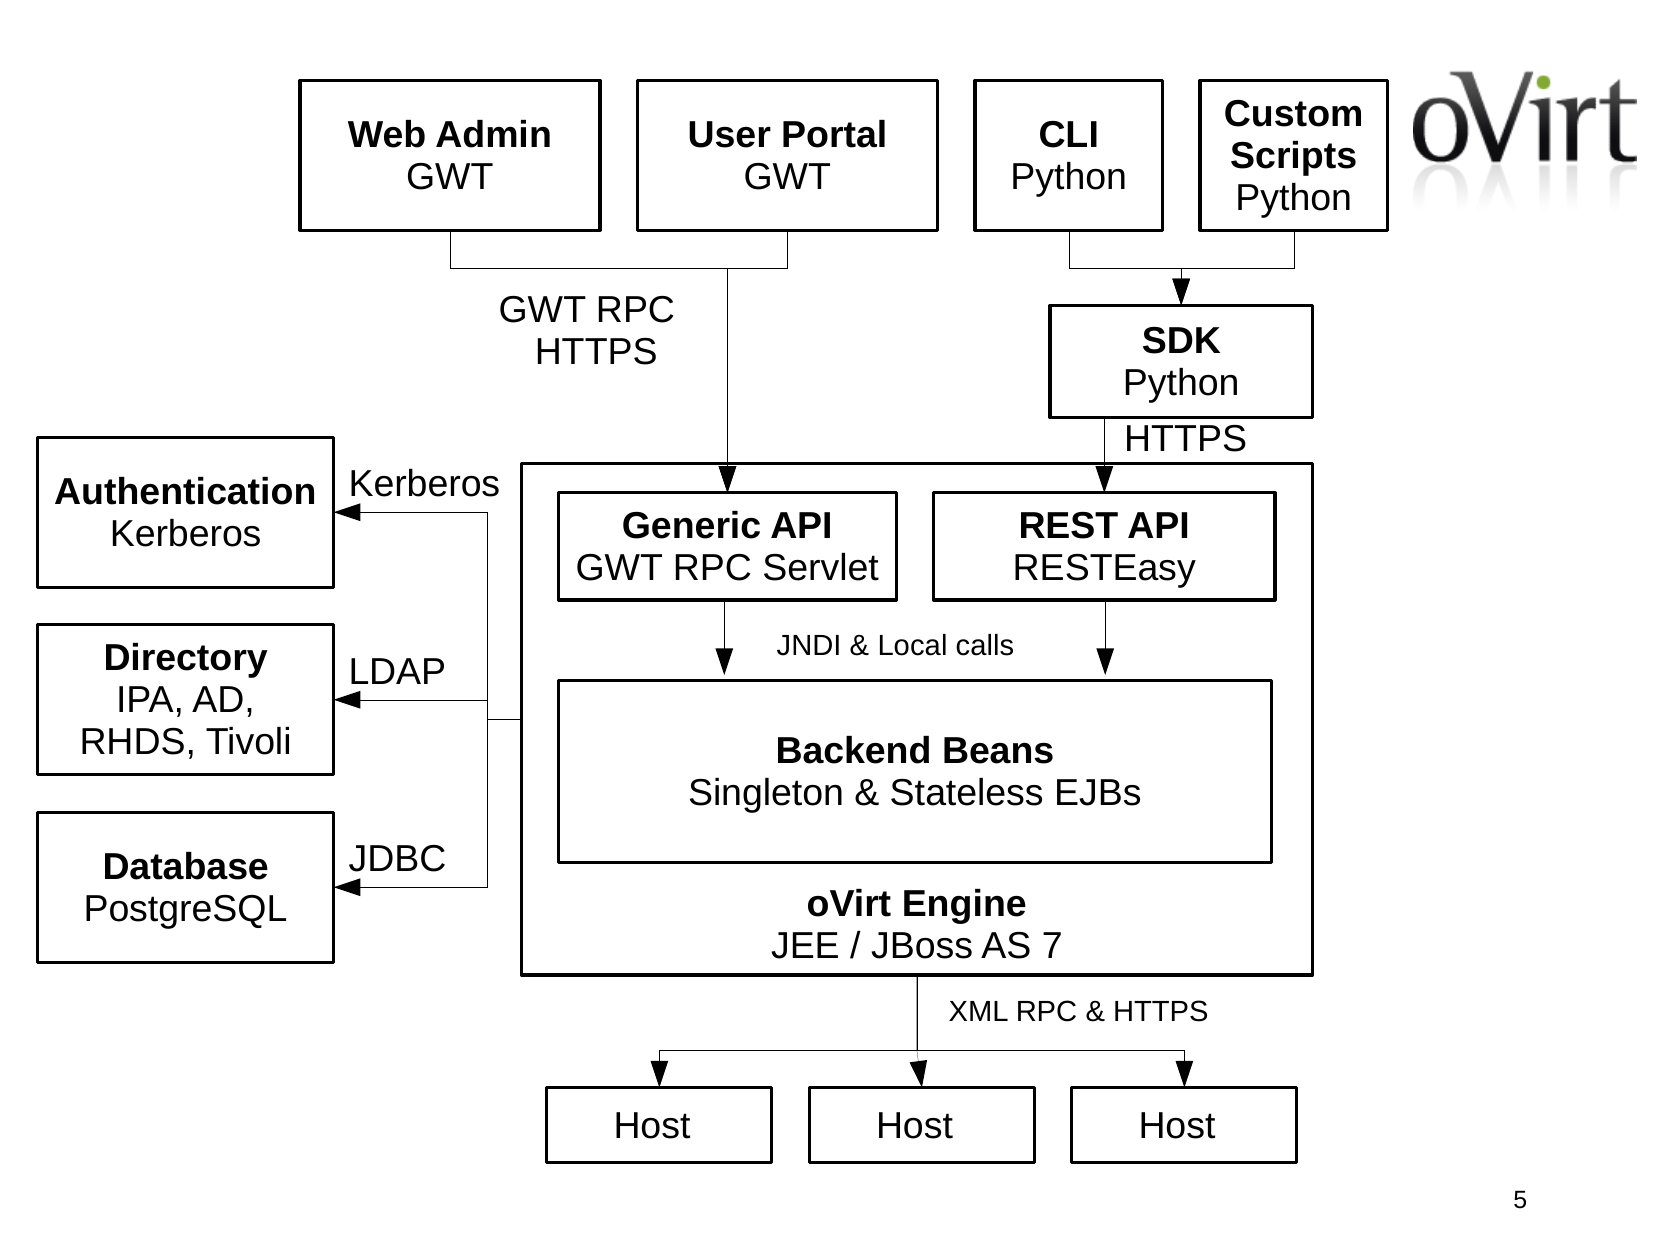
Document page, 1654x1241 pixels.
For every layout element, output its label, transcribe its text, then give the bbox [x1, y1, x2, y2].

text_box Backend Beans Singleton & Stateless EJBs [558, 680, 1272, 863]
text_box JDBC [333, 830, 484, 888]
text_box Host [1071, 1087, 1297, 1163]
text_box Web Admin GWT [300, 80, 601, 231]
text_box Authentication Kerberos [37, 437, 334, 588]
text_box User Portal GWT [637, 80, 938, 231]
text_box SDK Python [1050, 305, 1313, 418]
text_box GWT RPC HTTPS [483, 281, 709, 381]
text_box Kerberos [333, 455, 526, 513]
text_box HTTPS [1109, 410, 1272, 468]
text_box oVirt Engine JEE / JBoss AS 7 [521, 463, 1313, 976]
text_box Generic API GWT RPC Servlet [558, 492, 897, 601]
text_box Host [546, 1087, 772, 1163]
text_box Custom Scripts Python [1200, 80, 1388, 231]
picture [1413, 63, 1637, 212]
text_box Database PostgreSQL [37, 812, 334, 963]
text_box CLI Python [975, 80, 1163, 231]
text_box JNDI & Local calls [761, 621, 1066, 670]
text_box Directory IPA, AD, RHDS, Tivoli [37, 624, 334, 775]
text_box XML RPC & HTTPS [933, 987, 1238, 1036]
text_box REST API RESTEasy [933, 492, 1276, 601]
text_box Host [809, 1087, 1035, 1163]
text_box LDAP [333, 642, 484, 700]
